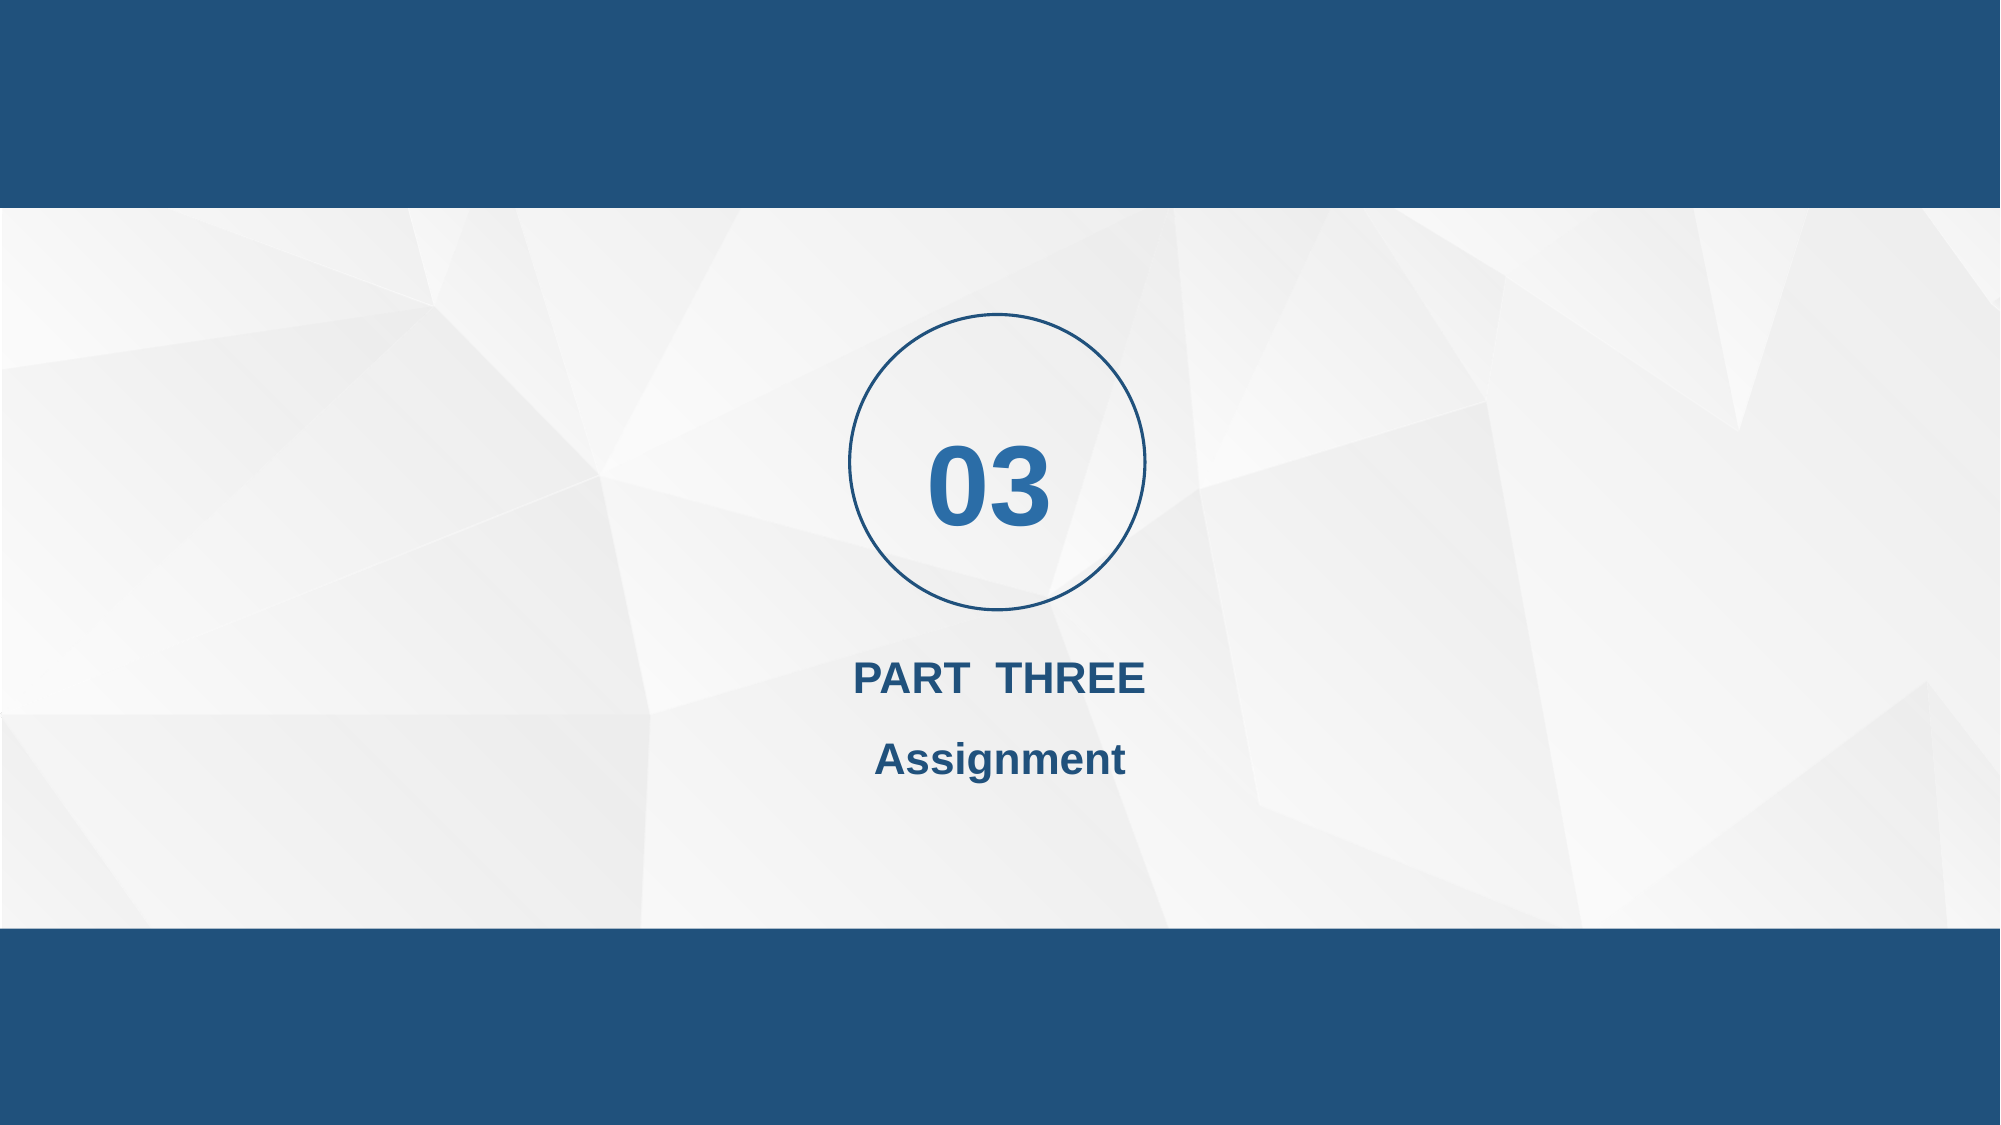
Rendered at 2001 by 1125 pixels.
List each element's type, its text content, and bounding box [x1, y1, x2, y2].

list Assignment [573, 716, 1427, 799]
list PART THREE [808, 635, 1192, 716]
picture [0, 0, 2001, 1125]
list 03 [912, 397, 1084, 563]
